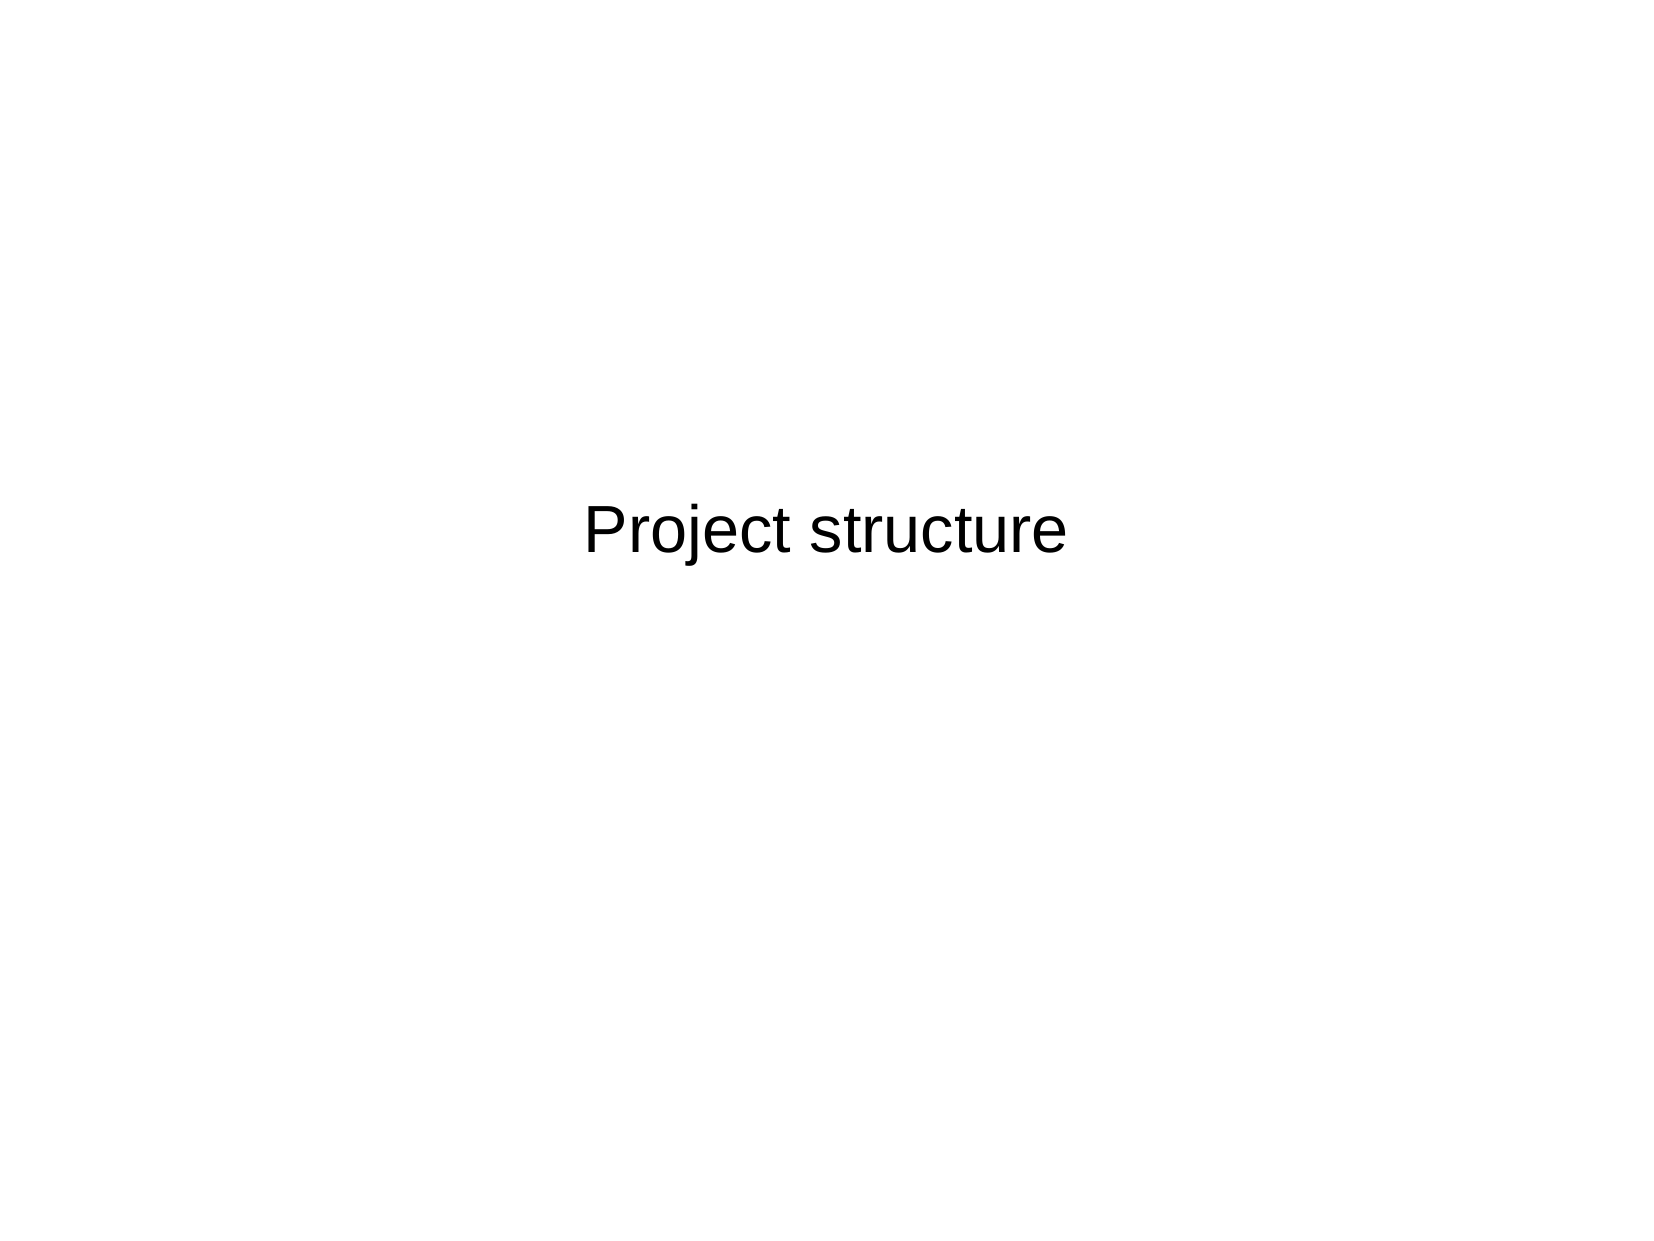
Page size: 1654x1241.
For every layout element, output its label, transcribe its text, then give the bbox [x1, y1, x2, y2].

subtitle Project structure [82, 49, 1571, 1010]
